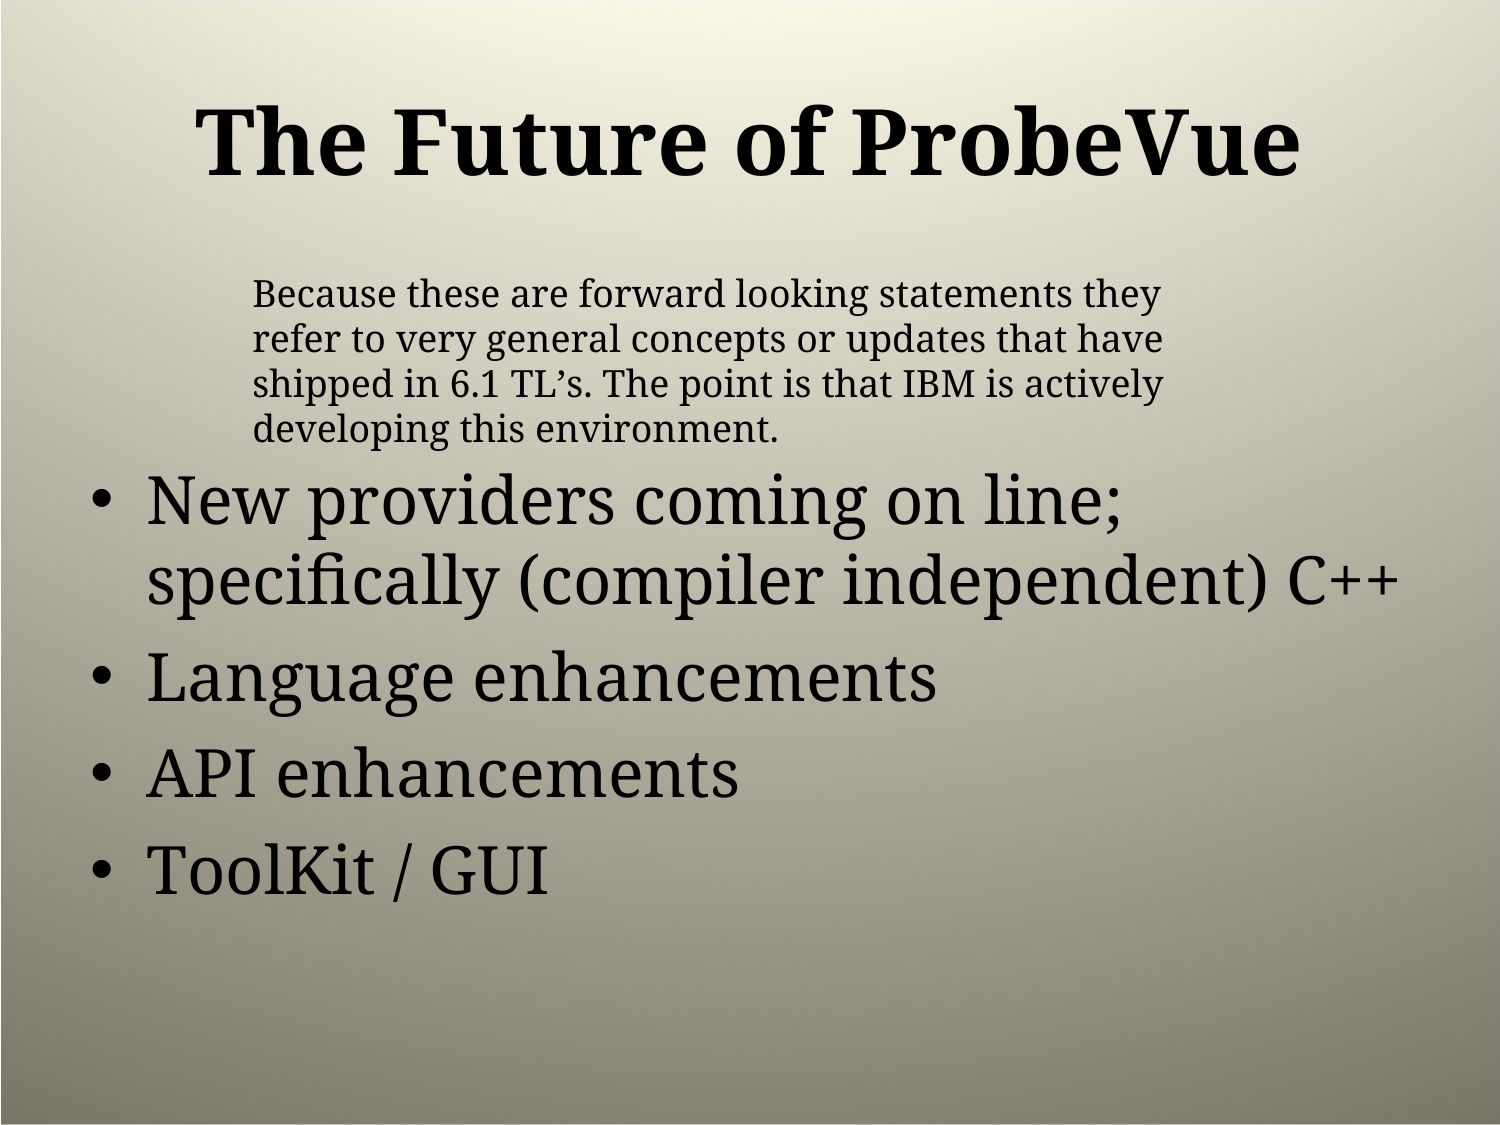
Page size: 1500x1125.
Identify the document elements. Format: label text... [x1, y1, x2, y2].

title The Future of ProbeVue [75, 45, 1426, 233]
text_box Because these are forward looking statements they refer to very general concepts or updates that have shipped in 6.1 TL’s. The point is that IBM is actively developing this environment. [237, 262, 1263, 458]
picture [0, 0, 1500, 1125]
list New providers coming on line; specifically (compiler independent) C++ Language enhancements API enhancements ToolKit / GUI [75, 449, 1426, 1012]
